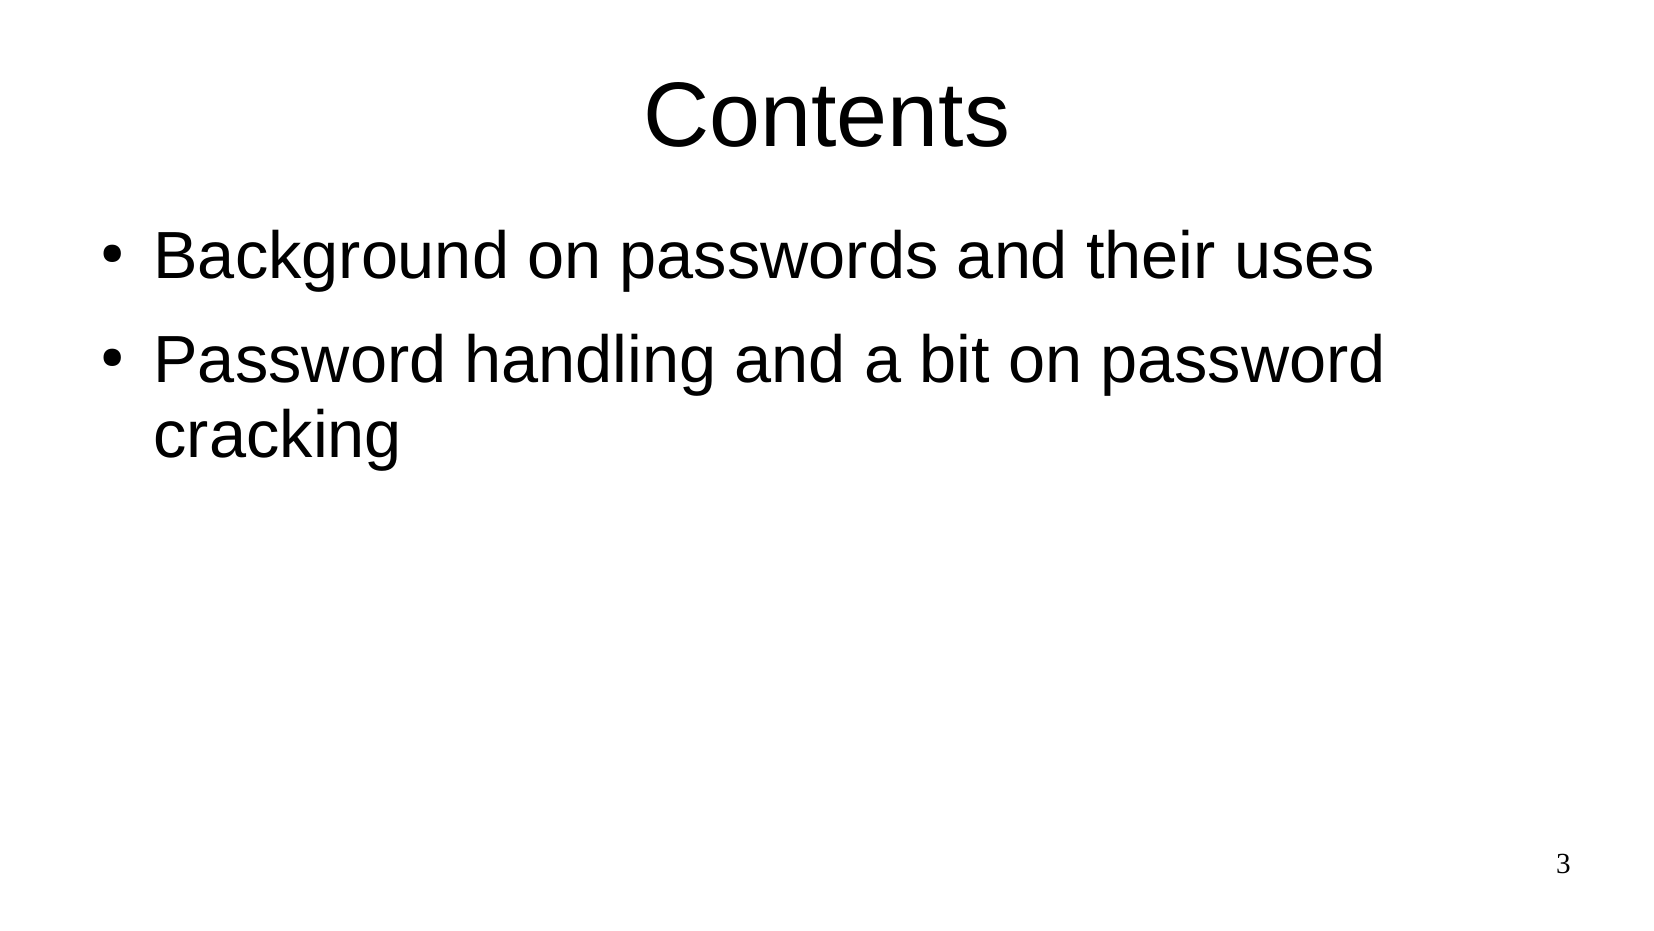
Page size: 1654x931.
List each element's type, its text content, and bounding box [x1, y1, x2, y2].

list Background on passwords and their uses Password handling and a bit on password cracking [82, 217, 1571, 758]
title Contents [82, 37, 1571, 193]
